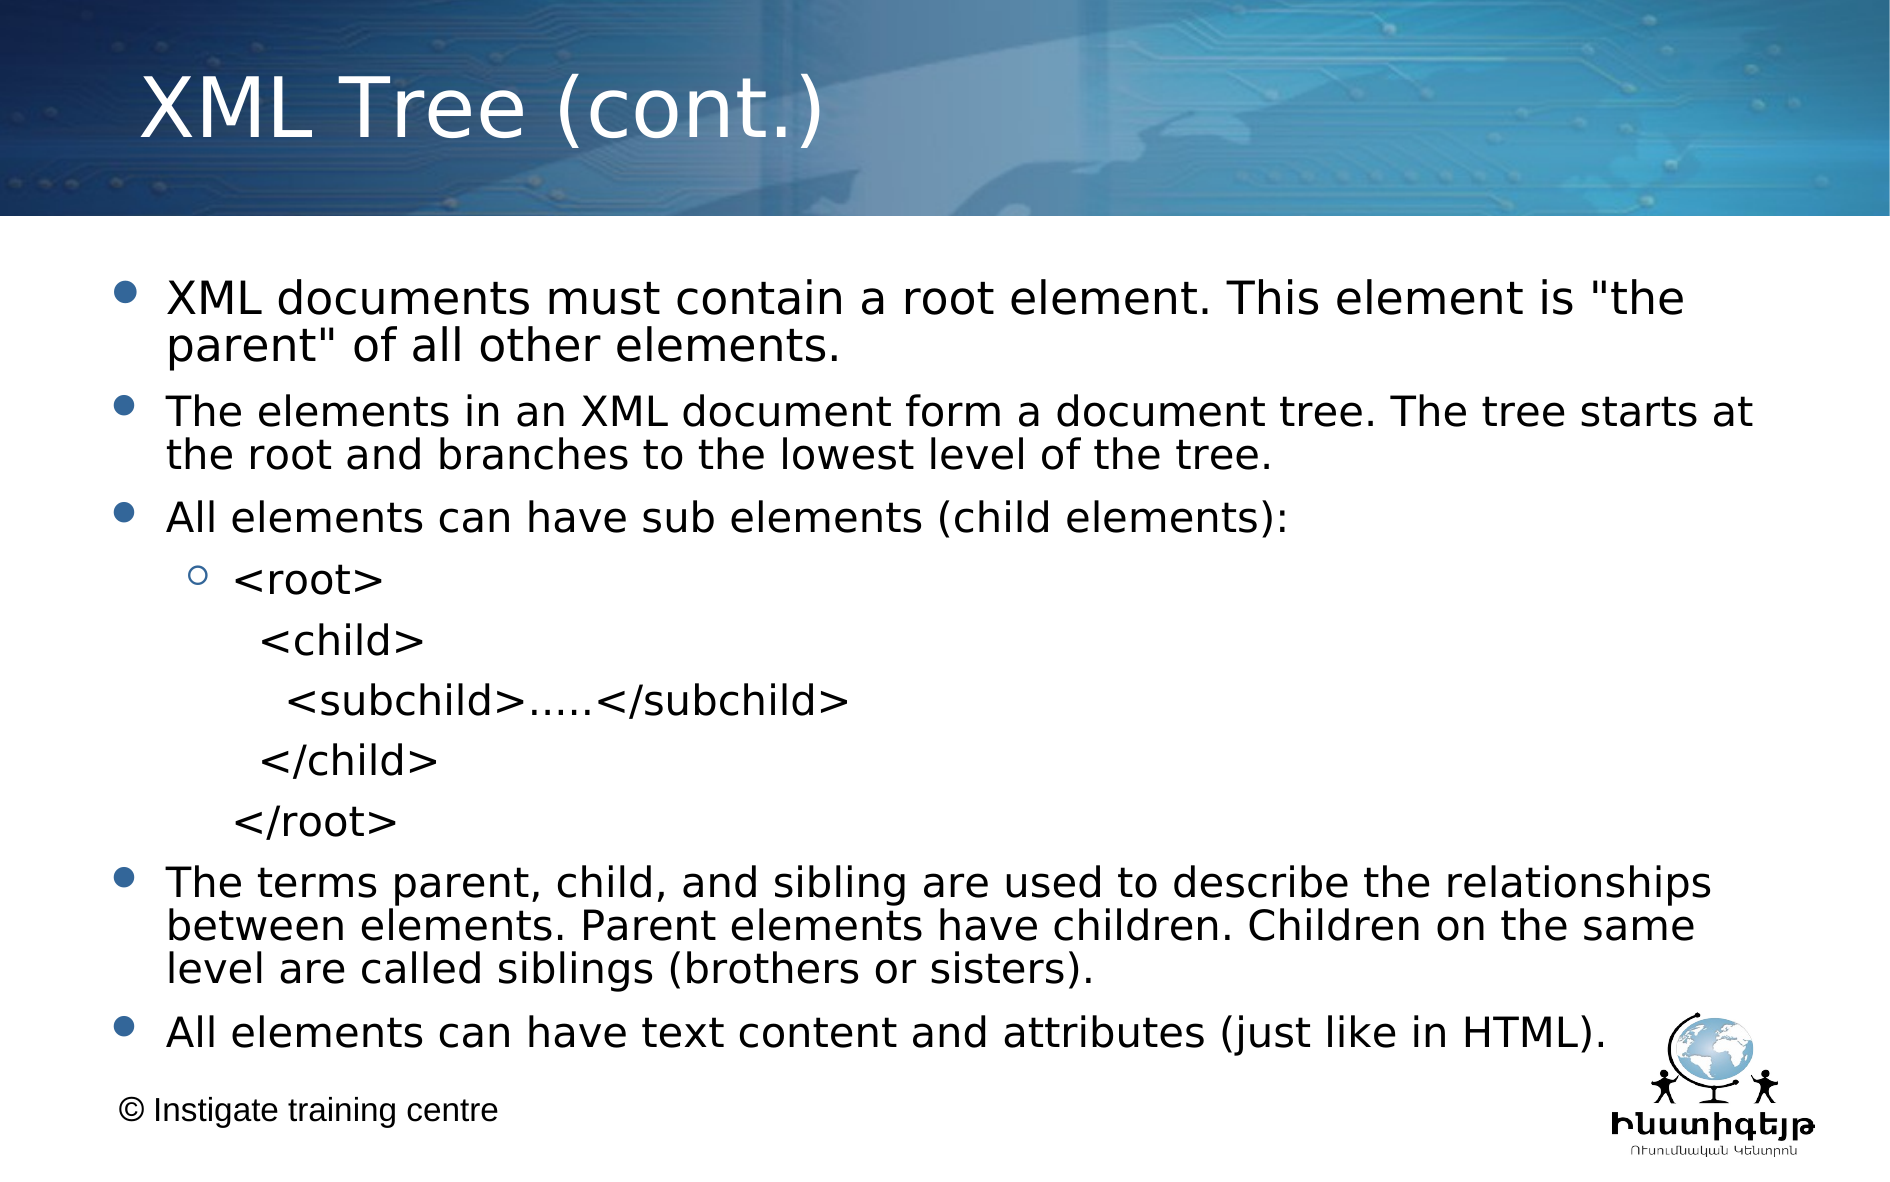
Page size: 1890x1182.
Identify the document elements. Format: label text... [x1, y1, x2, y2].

picture [0, 0, 1890, 216]
list XML documents must contain a root element. This element is "the parent" of all other elements. The elements in an XML document form a document tree. The tree starts at the root and branches to the lowest level of the tree. All elements can have sub elements (child elements): <root> <child> <subchild>.....</subchild> </child> </root> The terms parent, child, and sibling are used to describe the relationships between elements. Parent elements have children. Children on the same level are called siblings (brothers or sisters). All elements can have text content and attributes (just like in HTML). [110, 276, 1801, 305]
picture [1612, 1012, 1815, 1157]
